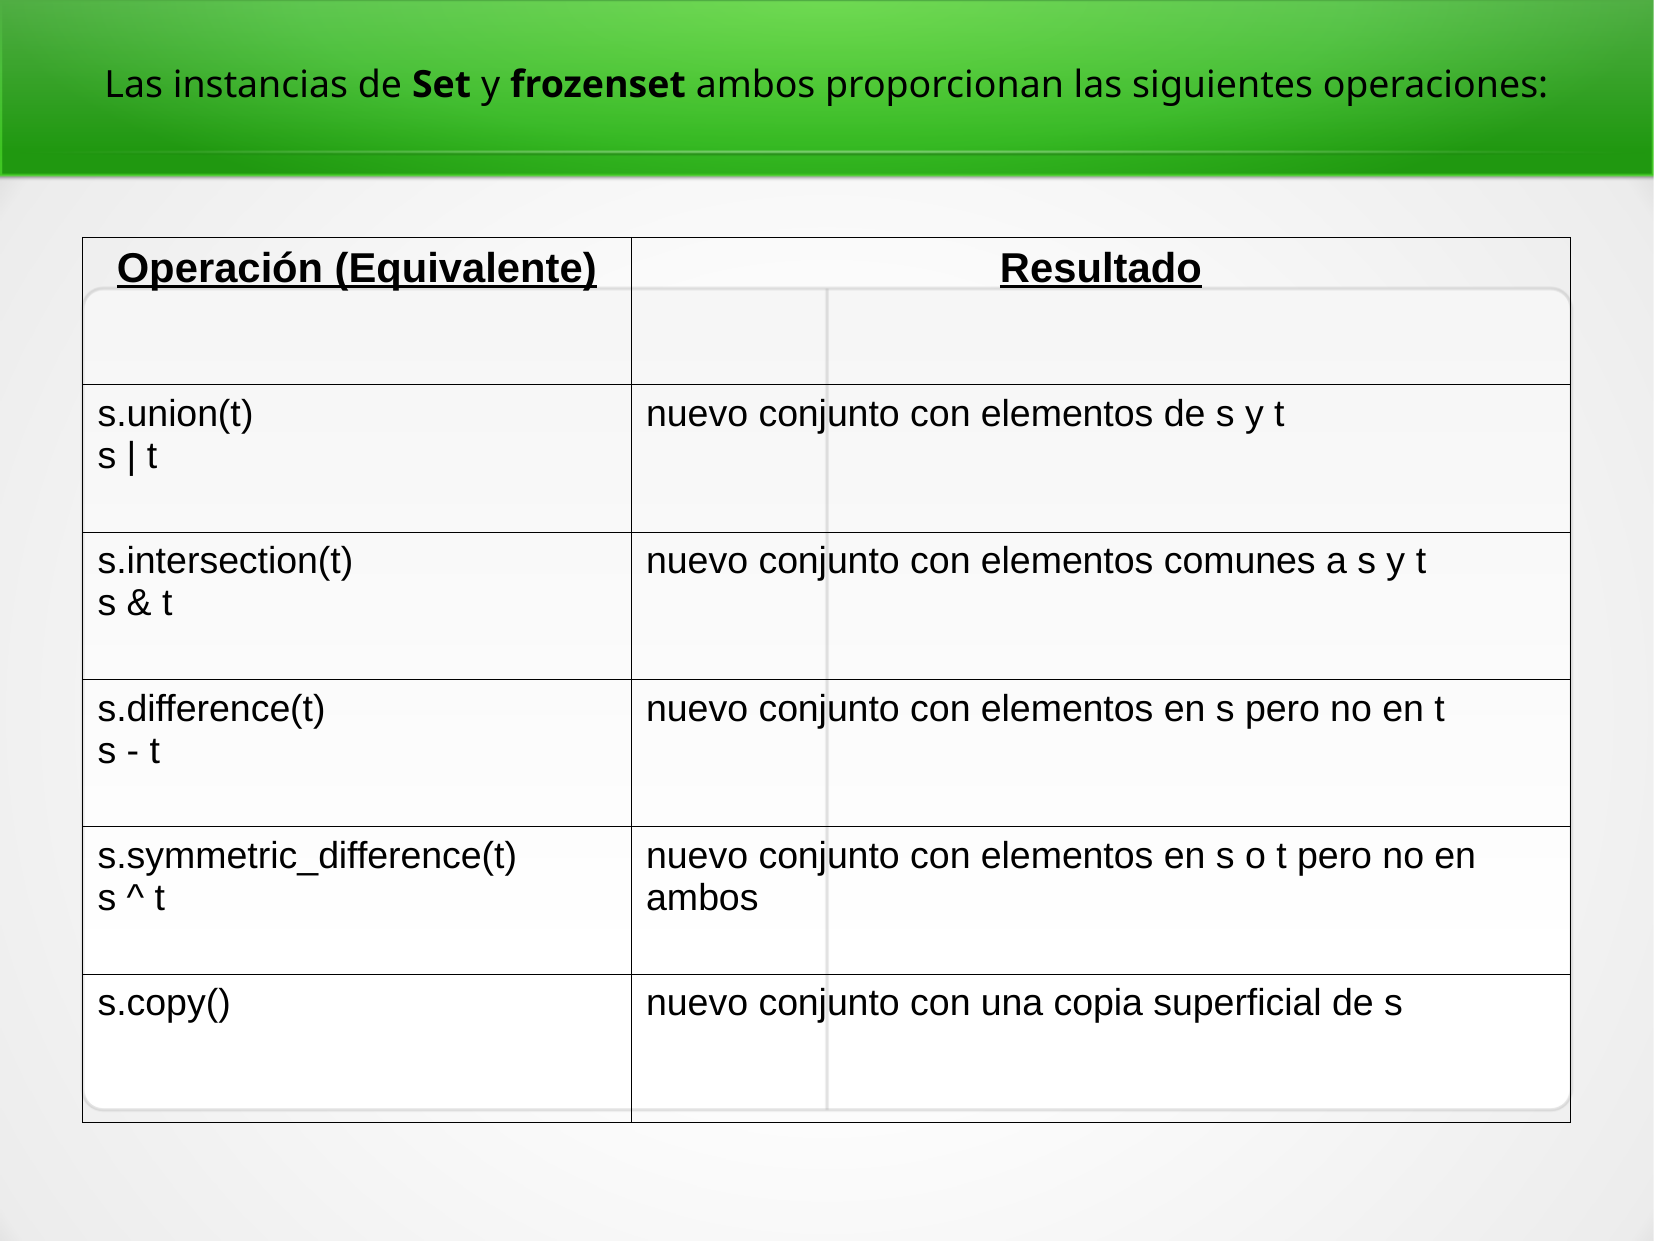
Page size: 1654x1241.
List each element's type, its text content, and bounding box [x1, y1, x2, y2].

table_cell nuevo conjunto con elementos en s pero no en t [632, 680, 1570, 826]
table_cell s.symmetric_difference(t) s ^ t [83, 827, 631, 974]
table_header Operación (Equivalente) [83, 238, 631, 384]
table_cell nuevo conjunto con elementos en s o t pero no en ambos [632, 827, 1570, 974]
table_cell nuevo conjunto con una copia superficial de s [632, 975, 1570, 1122]
table_cell s.difference(t) s - t [83, 680, 631, 826]
table_header Resultado [632, 238, 1570, 384]
table_cell nuevo conjunto con elementos comunes a s y t [632, 533, 1570, 679]
table_cell nuevo conjunto con elementos de s y t [632, 385, 1570, 532]
title Las instancias de Set y frozenset ambos proporcionan las siguientes operaciones: [82, 11, 1571, 154]
picture [0, 0, 1654, 1241]
table_cell s.intersection(t) s & t [83, 533, 631, 679]
table_cell s.union(t) s | t [83, 385, 631, 532]
table_cell s.copy() [83, 975, 631, 1122]
